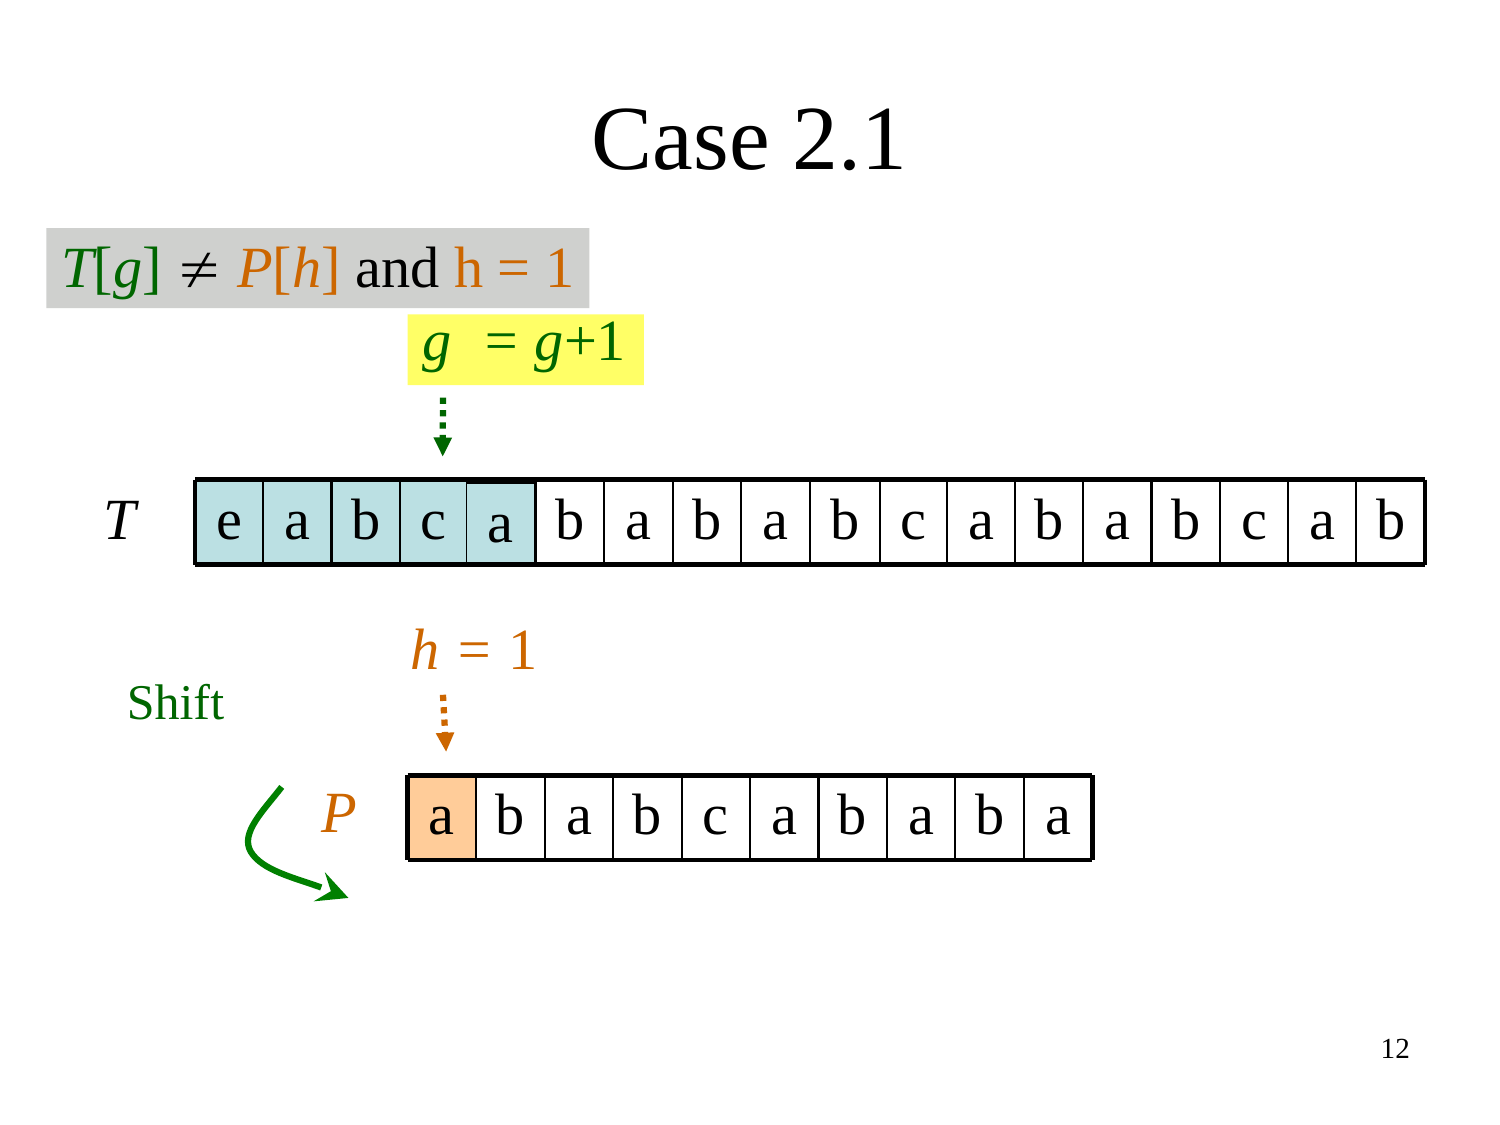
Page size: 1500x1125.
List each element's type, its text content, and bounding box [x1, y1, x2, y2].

text_box g [407, 300, 466, 381]
text_box b [1016, 482, 1082, 562]
text_box c [401, 482, 466, 562]
title Case 2.1 [75, 45, 1426, 233]
text_box c [683, 778, 749, 858]
text_box b [674, 482, 740, 562]
text_box b [477, 778, 544, 858]
text_box b [811, 482, 879, 562]
text_box a [410, 778, 475, 858]
text_box a [264, 482, 330, 562]
text_box b [614, 778, 681, 858]
text_box = g+1 [466, 300, 641, 381]
text_box b [1357, 482, 1423, 562]
text_box a [1025, 778, 1090, 858]
text_box a [1289, 482, 1355, 562]
text_box b [333, 482, 399, 562]
text_box [407, 314, 644, 386]
text_box a [605, 482, 672, 562]
text_box a [751, 778, 817, 858]
text_box P [306, 772, 372, 853]
text_box a [1084, 482, 1150, 562]
text_box a [948, 482, 1014, 562]
text_box T [88, 479, 152, 560]
text_box e [197, 482, 262, 562]
text_box T[g]  P[h] and h = 1 [46, 228, 590, 309]
text_box Shift [112, 667, 240, 738]
text_box a [742, 482, 809, 562]
text_box b [956, 778, 1023, 858]
text_box a [888, 778, 954, 858]
text_box h = 1 [395, 609, 553, 690]
text_box a [546, 778, 612, 858]
text_box a [466, 482, 535, 563]
text_box b [537, 482, 603, 562]
text_box b [1153, 482, 1219, 562]
text_box c [881, 482, 946, 562]
text_box b [820, 778, 886, 858]
text_box c [1221, 482, 1287, 562]
